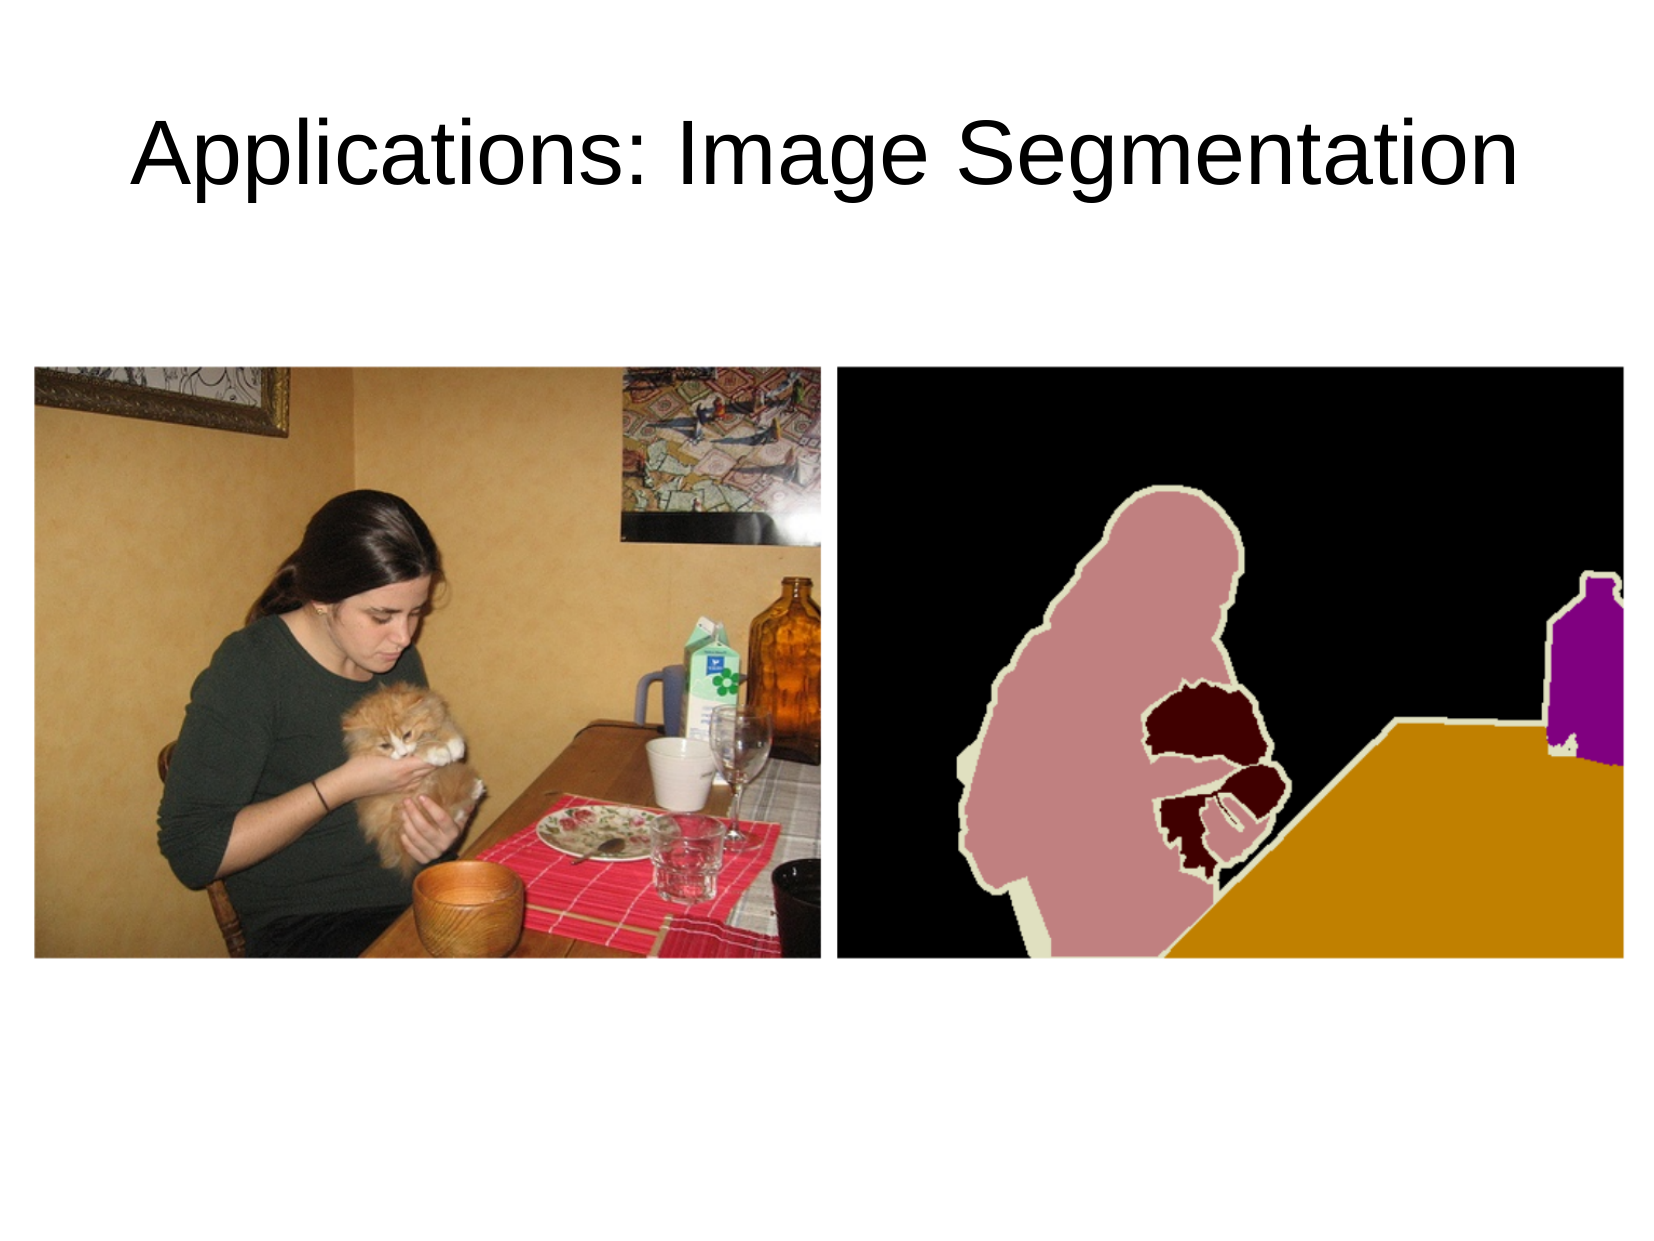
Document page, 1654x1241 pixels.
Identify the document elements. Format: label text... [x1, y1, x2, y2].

title Applications: Image Segmentation [82, 49, 1571, 257]
picture [30, 359, 1636, 978]
